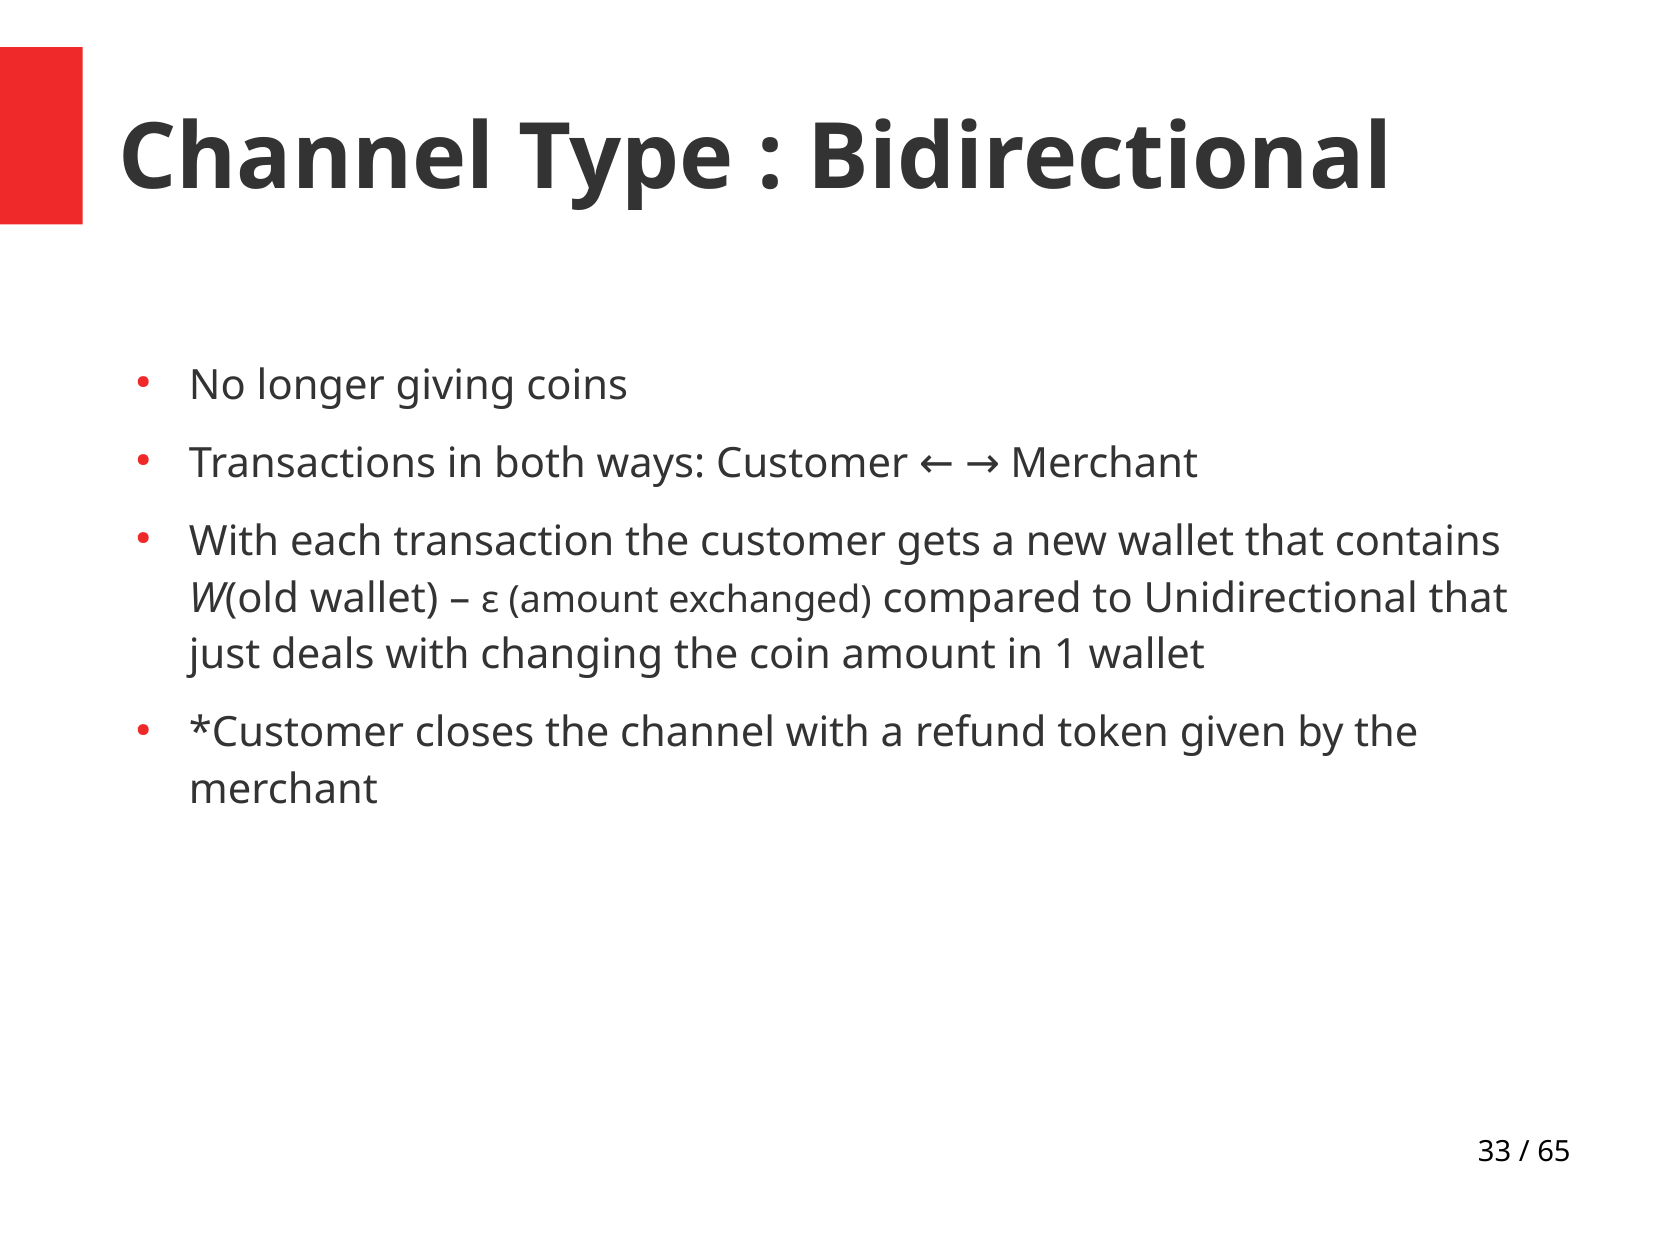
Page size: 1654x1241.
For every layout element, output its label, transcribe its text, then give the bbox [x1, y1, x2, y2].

list No longer giving coins Transactions in both ways: Customer ← → Merchant With each transaction the customer gets a new wallet that contains W(old wallet) – ε (amount exchanged) compared to Unidirectional that just deals with changing the coin amount in 1 wallet *Customer closes the channel with a refund token given by the merchant [118, 354, 1536, 1074]
title Channel Type : Bidirectional [118, 49, 1571, 257]
